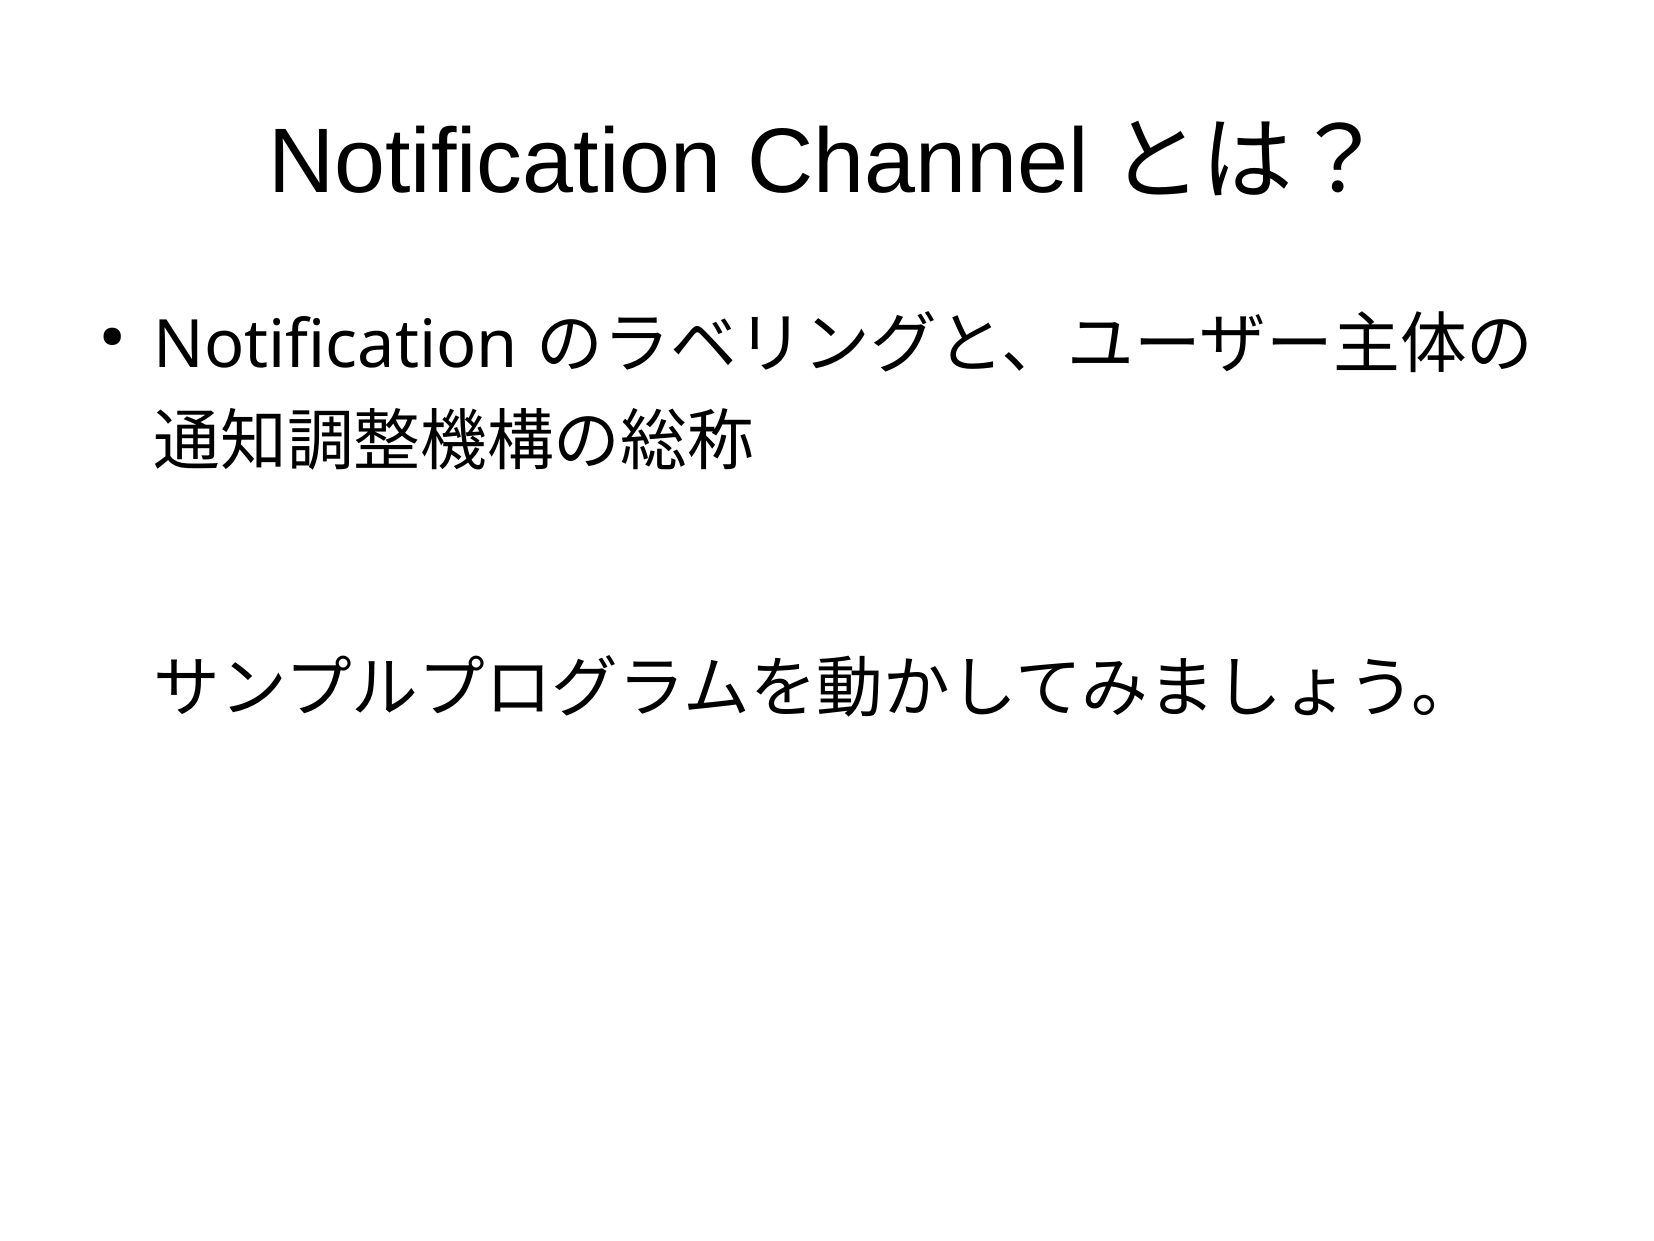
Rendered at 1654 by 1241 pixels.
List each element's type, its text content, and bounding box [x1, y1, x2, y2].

title Notification Channelとは？ [82, 49, 1571, 257]
list Notificationのラベリングと、ユーザー主体の通知調整機構の総称 サンプルプログラムを動かしてみましょう。 [82, 290, 1571, 1109]
